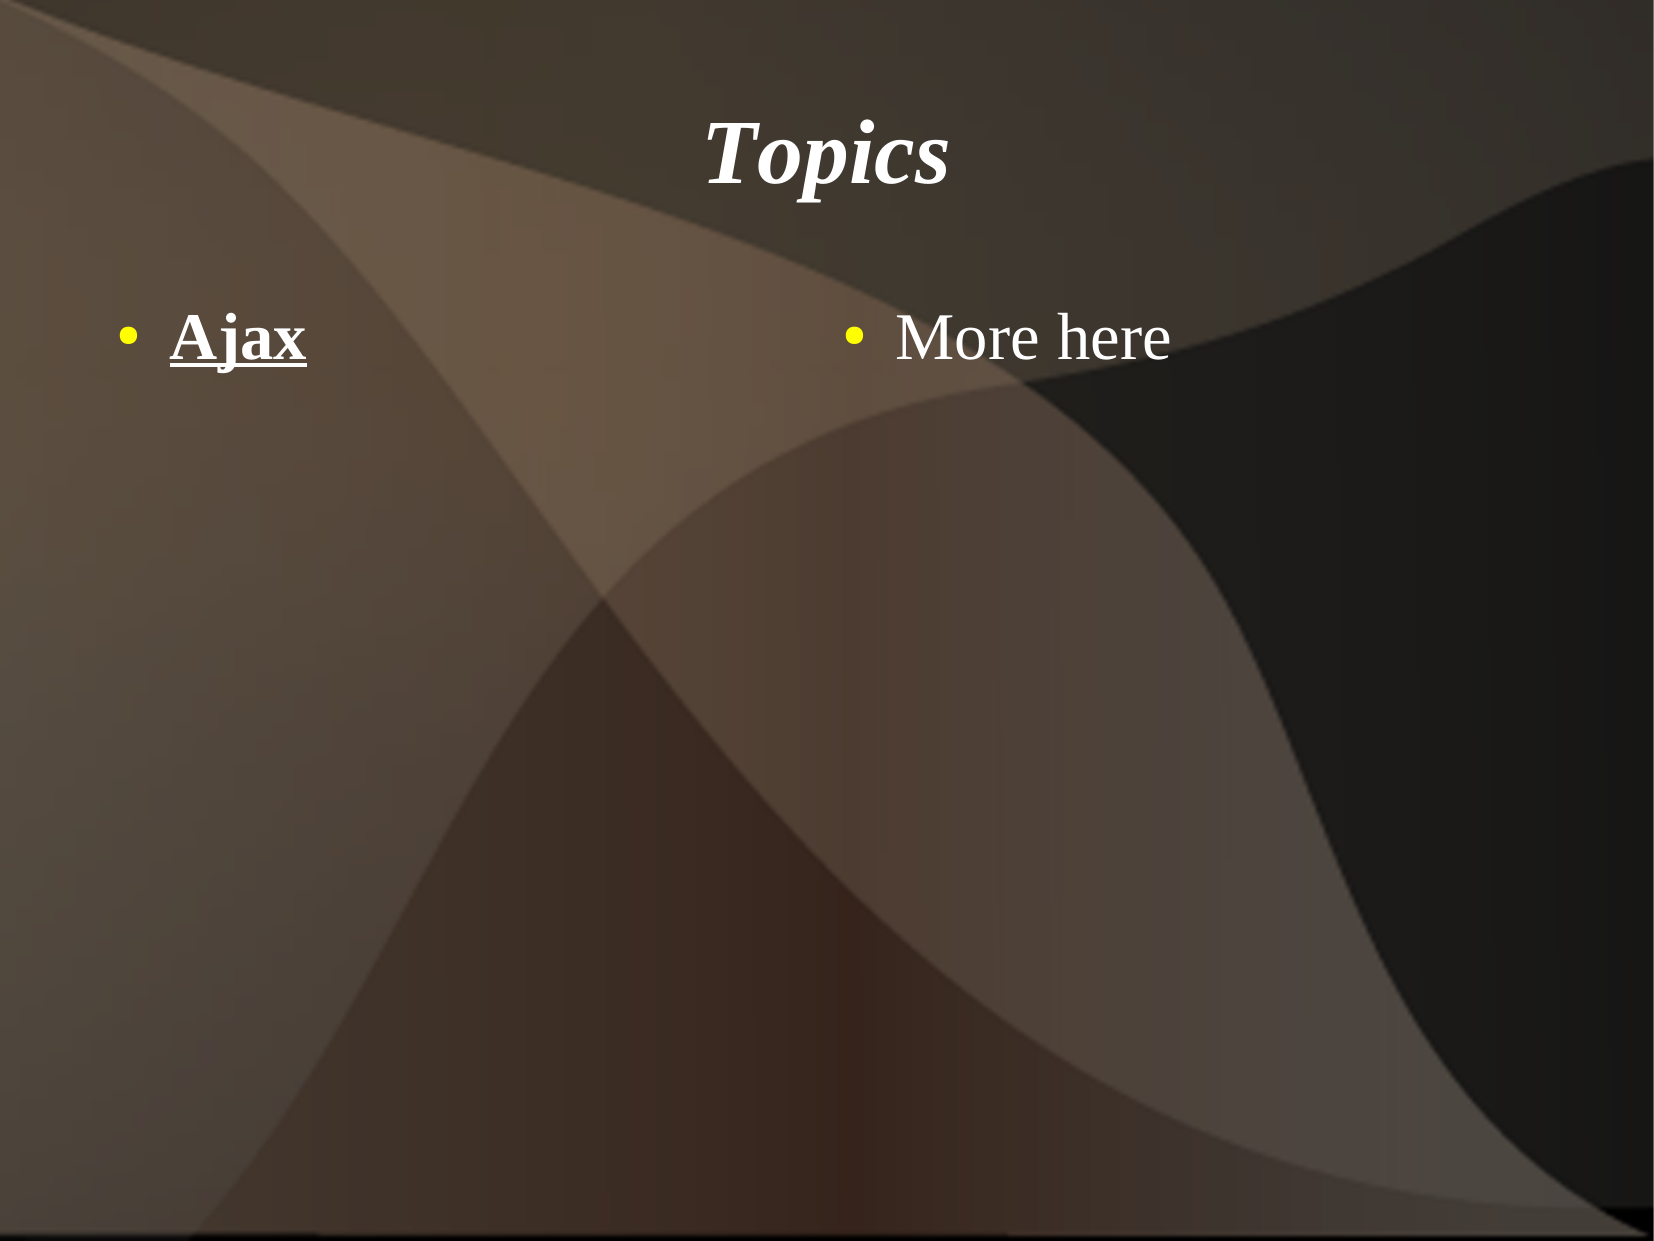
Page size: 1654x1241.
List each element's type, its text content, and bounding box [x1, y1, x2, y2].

list More here [825, 300, 1552, 1119]
title Topics [82, 49, 1571, 257]
picture [0, 0, 1654, 1241]
list Ajax [98, 300, 825, 1119]
